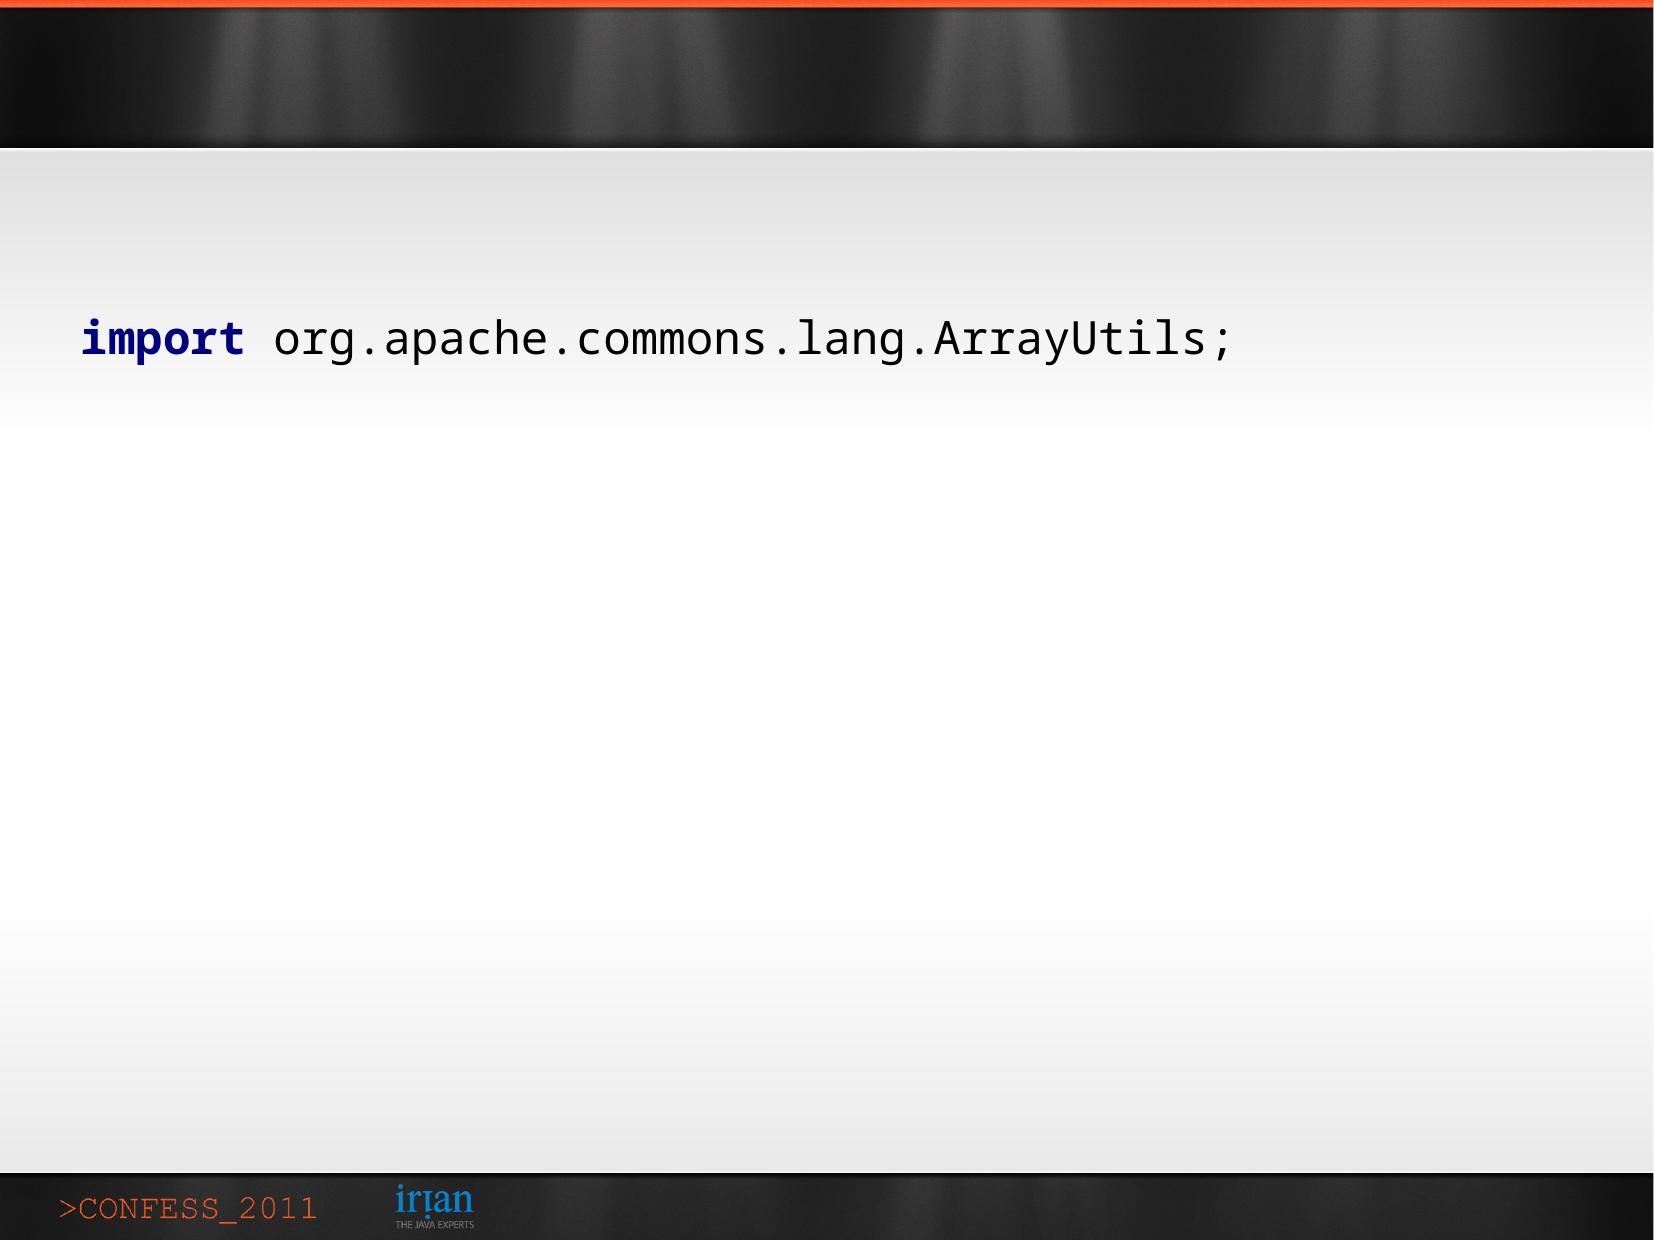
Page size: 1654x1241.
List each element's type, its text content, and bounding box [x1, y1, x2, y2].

subtitle import org.apache.commons.lang.ArrayUtils; [80, 305, 1654, 1125]
picture [0, 0, 1654, 1240]
